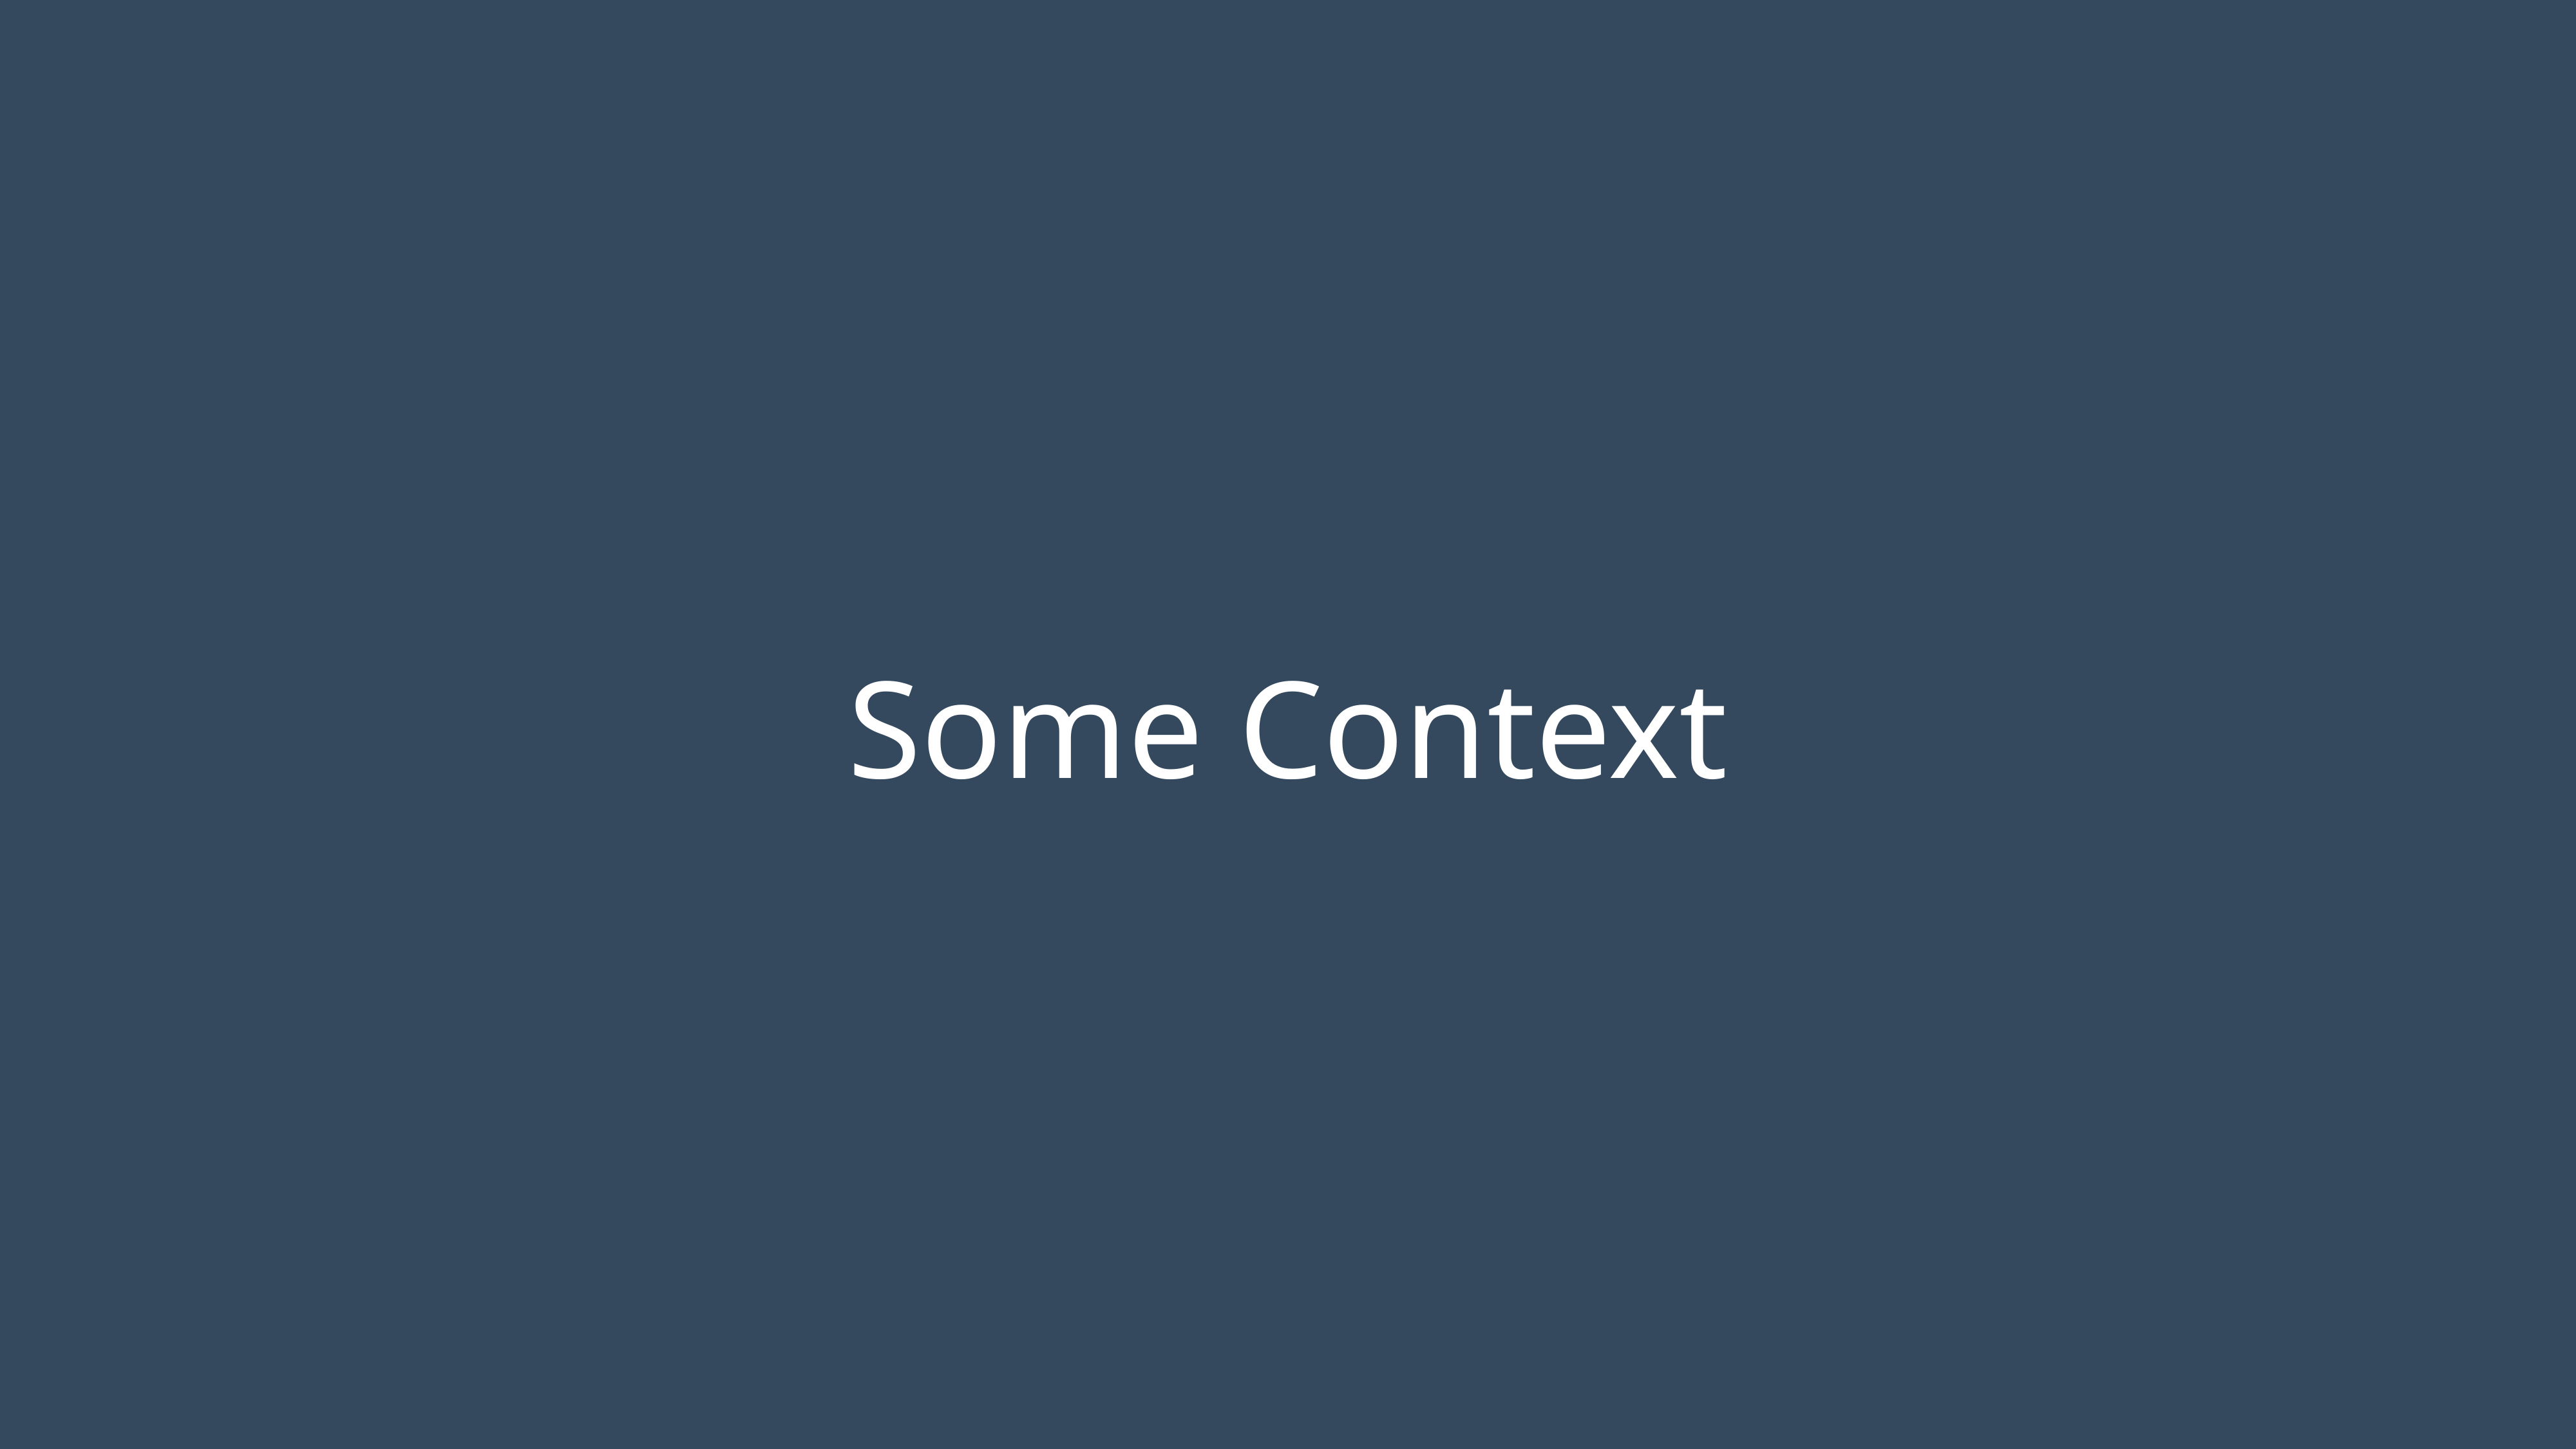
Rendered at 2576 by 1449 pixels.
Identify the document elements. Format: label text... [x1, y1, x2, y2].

text_box Some Context [842, 638, 1734, 811]
